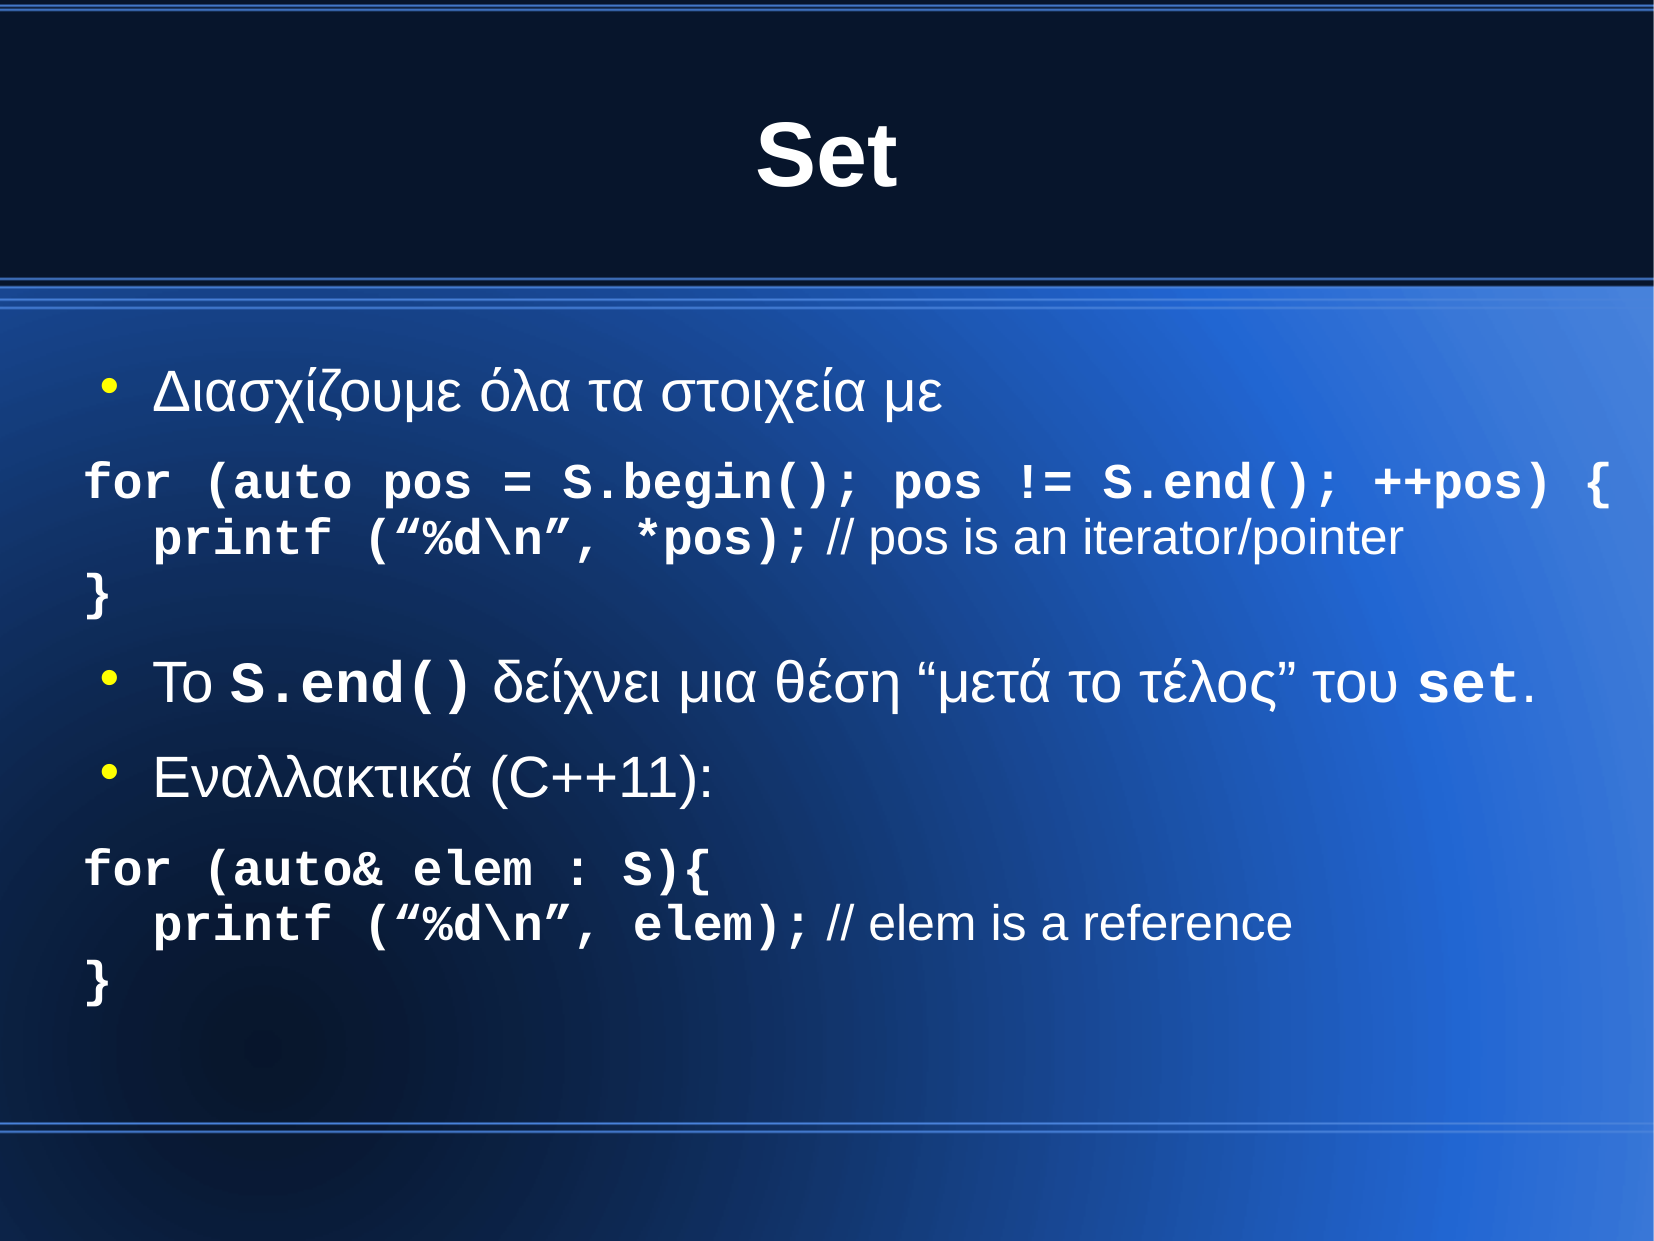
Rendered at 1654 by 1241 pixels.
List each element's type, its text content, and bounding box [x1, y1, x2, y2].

list Διασχίζουμε όλα τα στοιχεία με for (auto pos = S.begin(); pos != S.end(); ++pos) { printf (“%d\n”, *pos); // pos is an iterator/pointer } Το S.end() δείχνει μια θέση “μετά το τέλος” του set. Εναλλακτικά (C++11): for (auto& elem : S){ printf (“%d\n”, elem); // elem is a reference } [82, 355, 1621, 1174]
title Set [82, 49, 1571, 257]
picture [0, 0, 1654, 1241]
